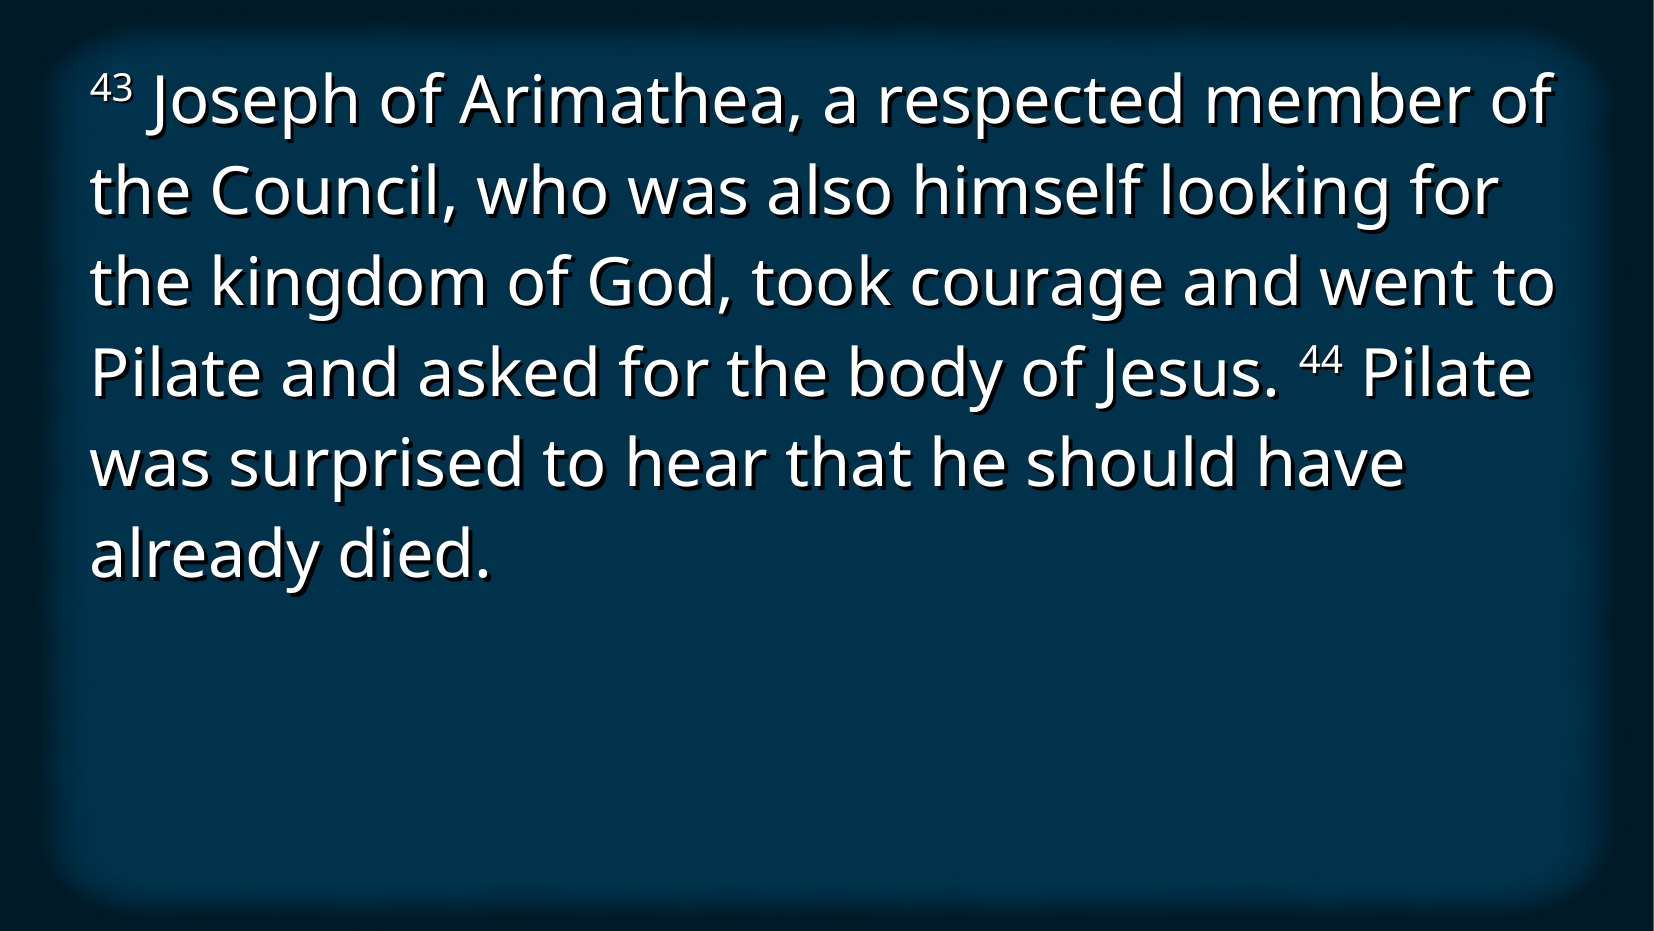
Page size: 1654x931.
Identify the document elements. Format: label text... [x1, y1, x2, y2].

text_box 43 Joseph of Arimathea, a respected member of the Council, who was also himself looking for the kingdom of God, took courage and went to Pilate and asked for the body of Jesus. 44 Pilate was surprised to hear that he should have already died. [75, 45, 1591, 593]
picture [0, 0, 1654, 931]
